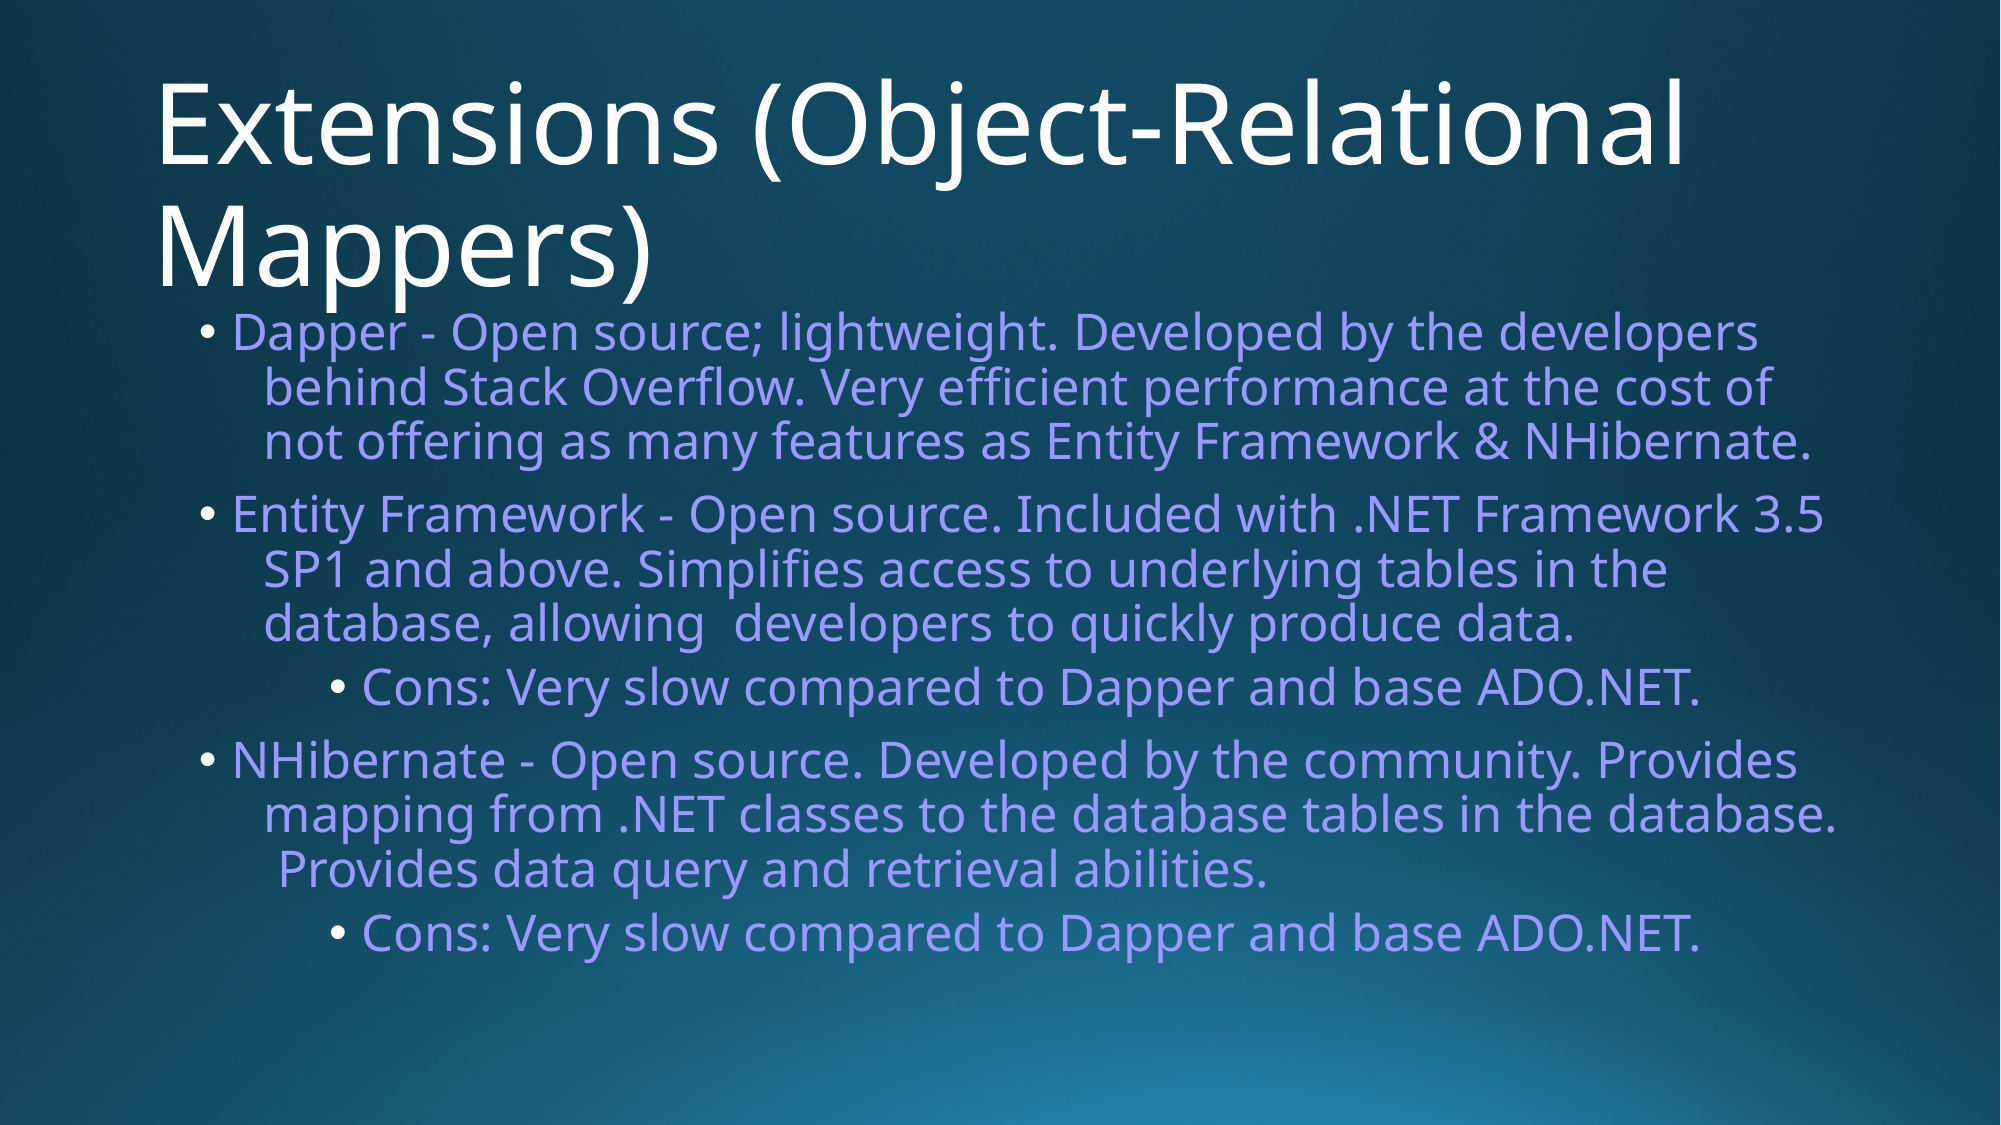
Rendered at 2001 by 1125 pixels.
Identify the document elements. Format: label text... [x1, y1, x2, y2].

picture [0, 0, 2001, 1125]
title Extensions (Object-Relational Mappers) [137, 59, 1863, 278]
list Dapper - Open source; lightweight. Developed by the developers behind Stack Overflow. Very efficient performance at the cost of not offering as many features as Entity Framework & NHibernate. Entity Framework - Open source. Included with .NET Framework 3.5 SP1 and above. Simplifies access to underlying tables in the database, allowing developers to quickly produce data. Cons: Very slow compared to Dapper and base ADO.NET. NHibernate - Open source. Developed by the community. Provides mapping from .NET classes to the database tables in the database. Provides data query and retrieval abilities. Cons: Very slow compared to Dapper and base ADO.NET. [183, 299, 1863, 1014]
